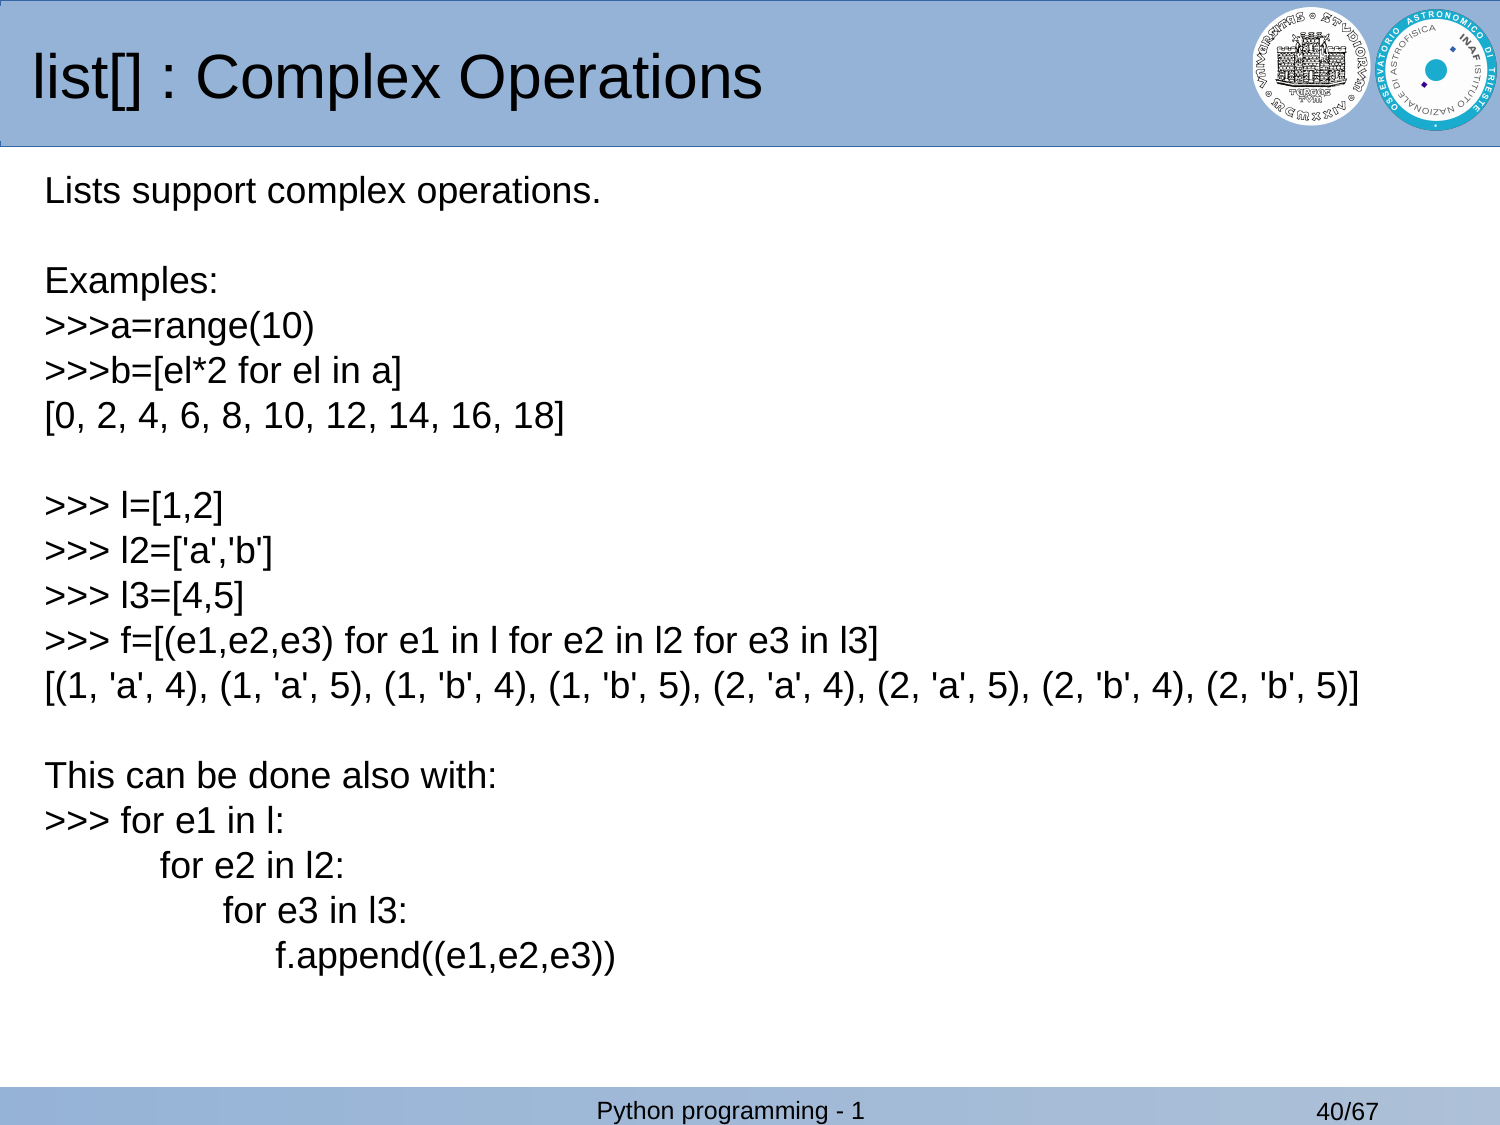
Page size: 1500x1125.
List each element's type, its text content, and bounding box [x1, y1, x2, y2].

text_box list[] : Complex Operations [0, 5, 1253, 141]
list Lists support complex operations. Examples: >>>a=range(10) >>>b=[el*2 for el in a] [0, 2, 4, 6, 8, 10, 12, 14, 16, 18] >>> l=[1,2] >>> l2=['a','b'] >>> l3=[4,5] >>> f=[(e1,e2,e3) for e1 in l for e2 in l2 for e3 in l3] [(1, 'a', 4), (1, 'a', 5), (1, 'b', 4), (1, 'b', 5), (2, 'a', 4), (2, 'a', 5), (2, 'b', 4), (2, 'b', 5)] This can be done also with: >>> for e1 in l: for e2 in l2: for e3 in l3: f.append((e1,e2,e3)) [29, 158, 1500, 1071]
picture [1253, 0, 1500, 156]
